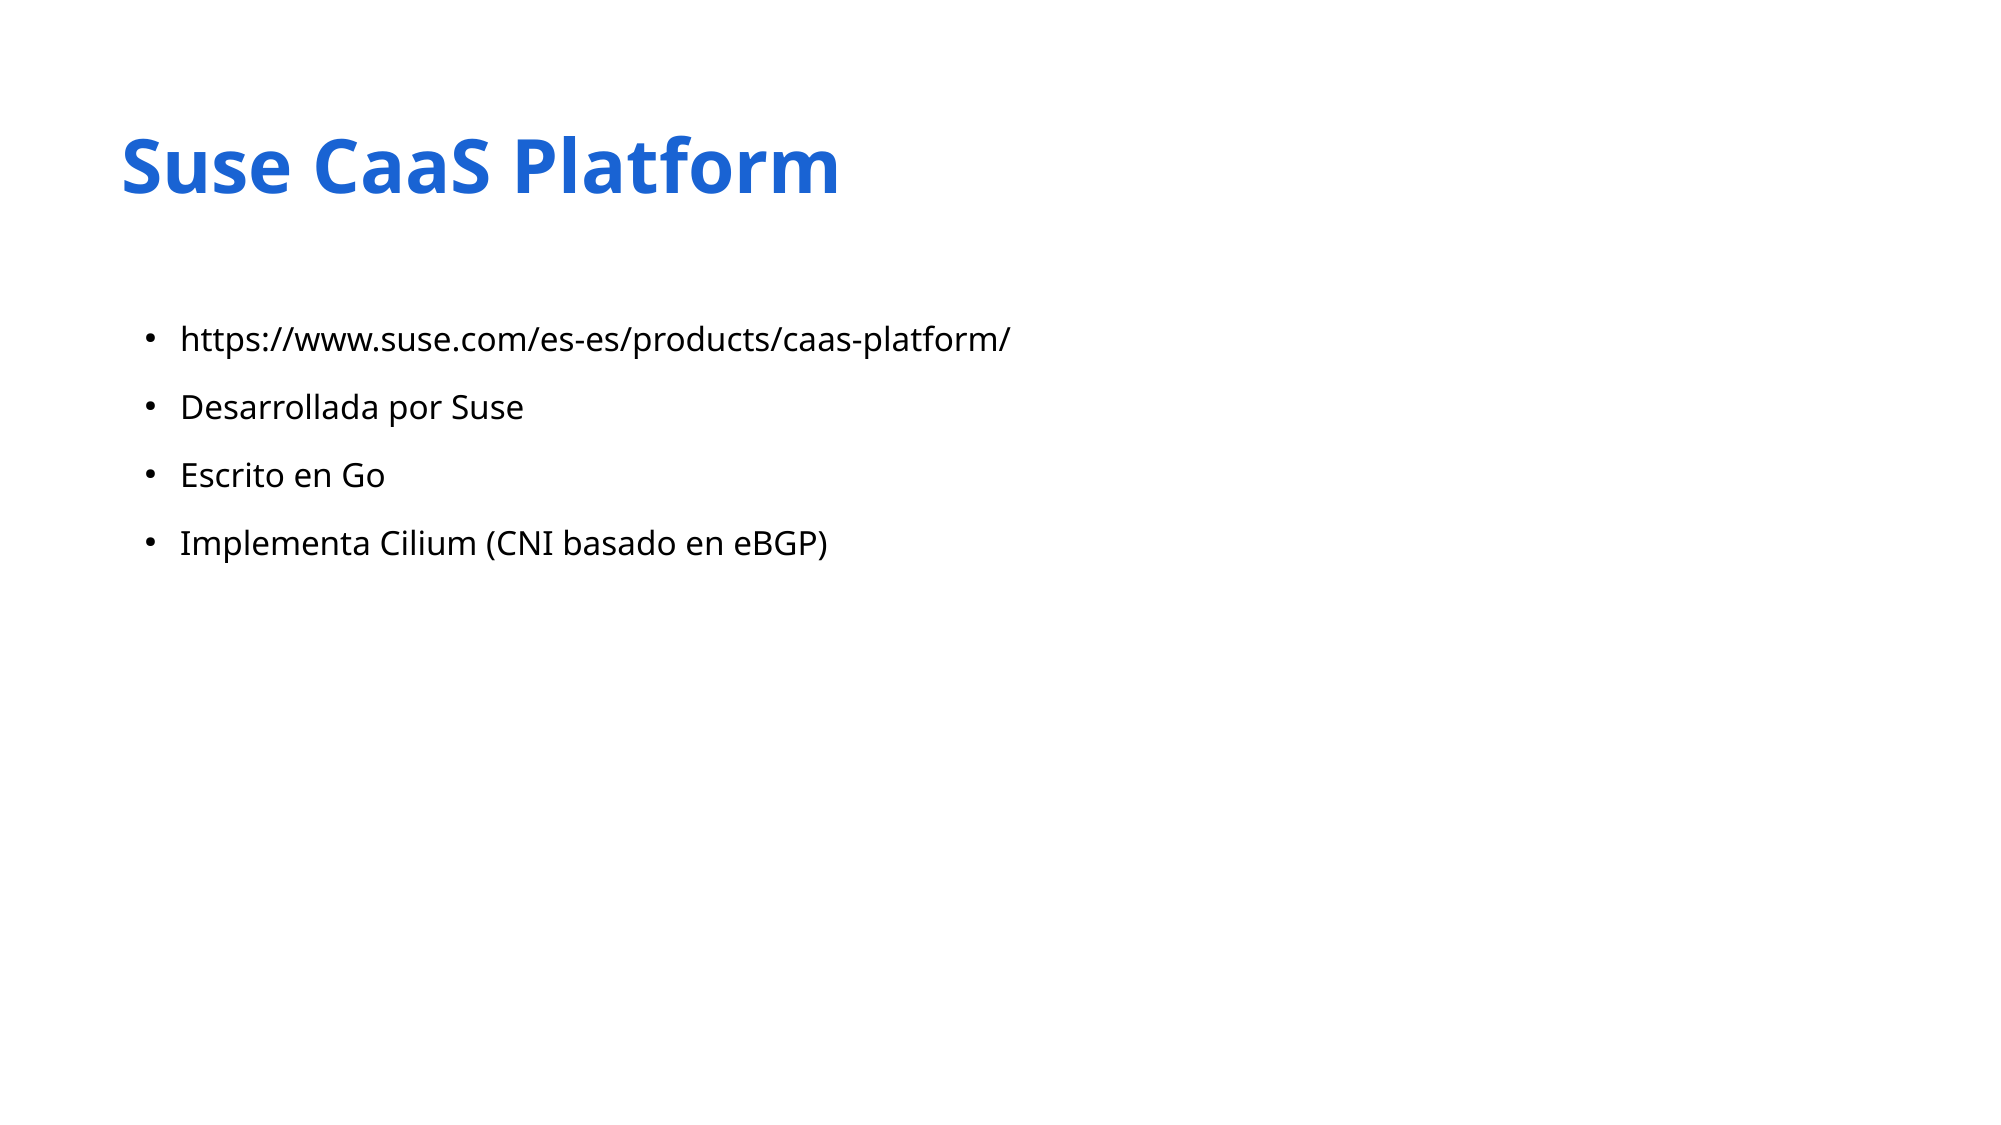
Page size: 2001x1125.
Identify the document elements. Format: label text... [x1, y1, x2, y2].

text_box https://www.suse.com/es-es/products/caas-platform/ Desarrollada por Suse Escrito en Go Implementa Cilium (CNI basado en eBGP) [129, 286, 1843, 940]
text_box Suse CaaS Platform [106, 106, 1878, 293]
